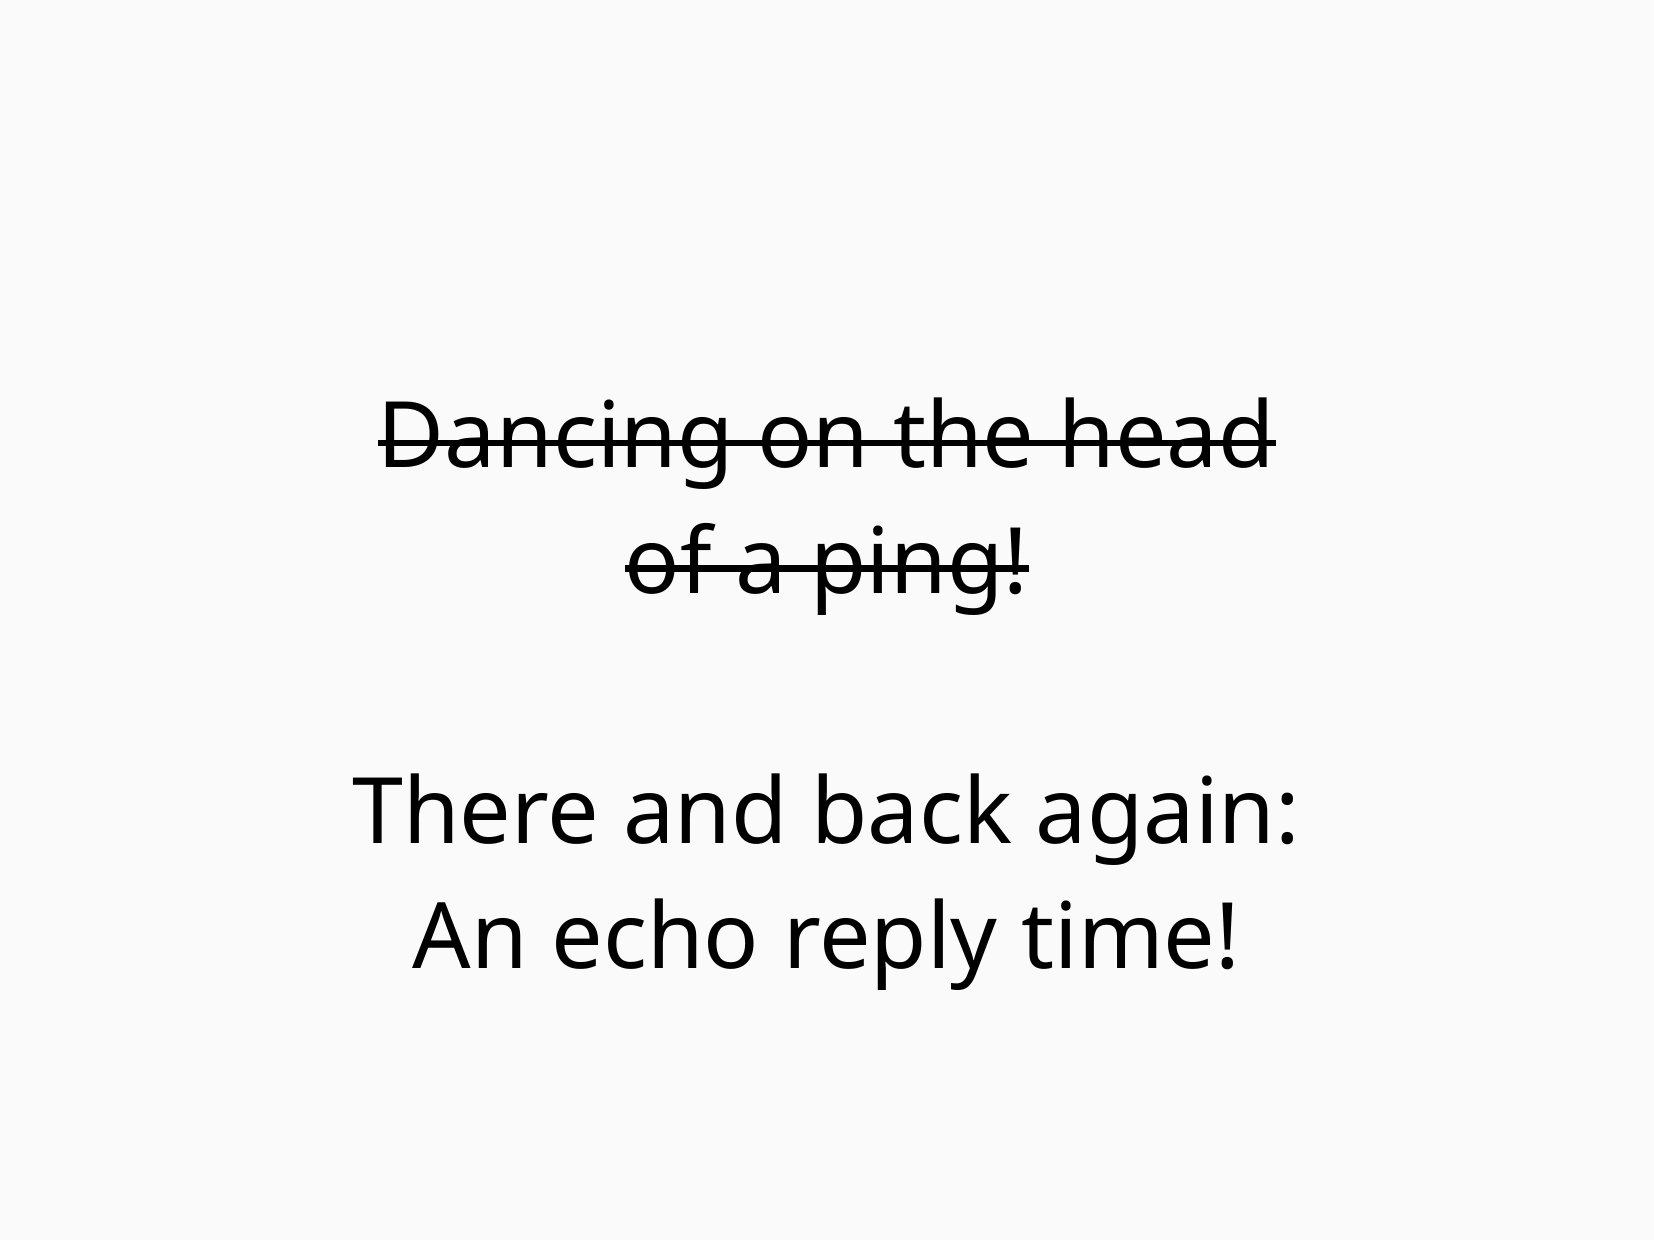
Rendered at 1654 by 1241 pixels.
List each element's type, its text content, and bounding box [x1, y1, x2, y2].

subtitle Dancing on the head of a ping! There and back again: An echo reply time! [82, 140, 1571, 1101]
